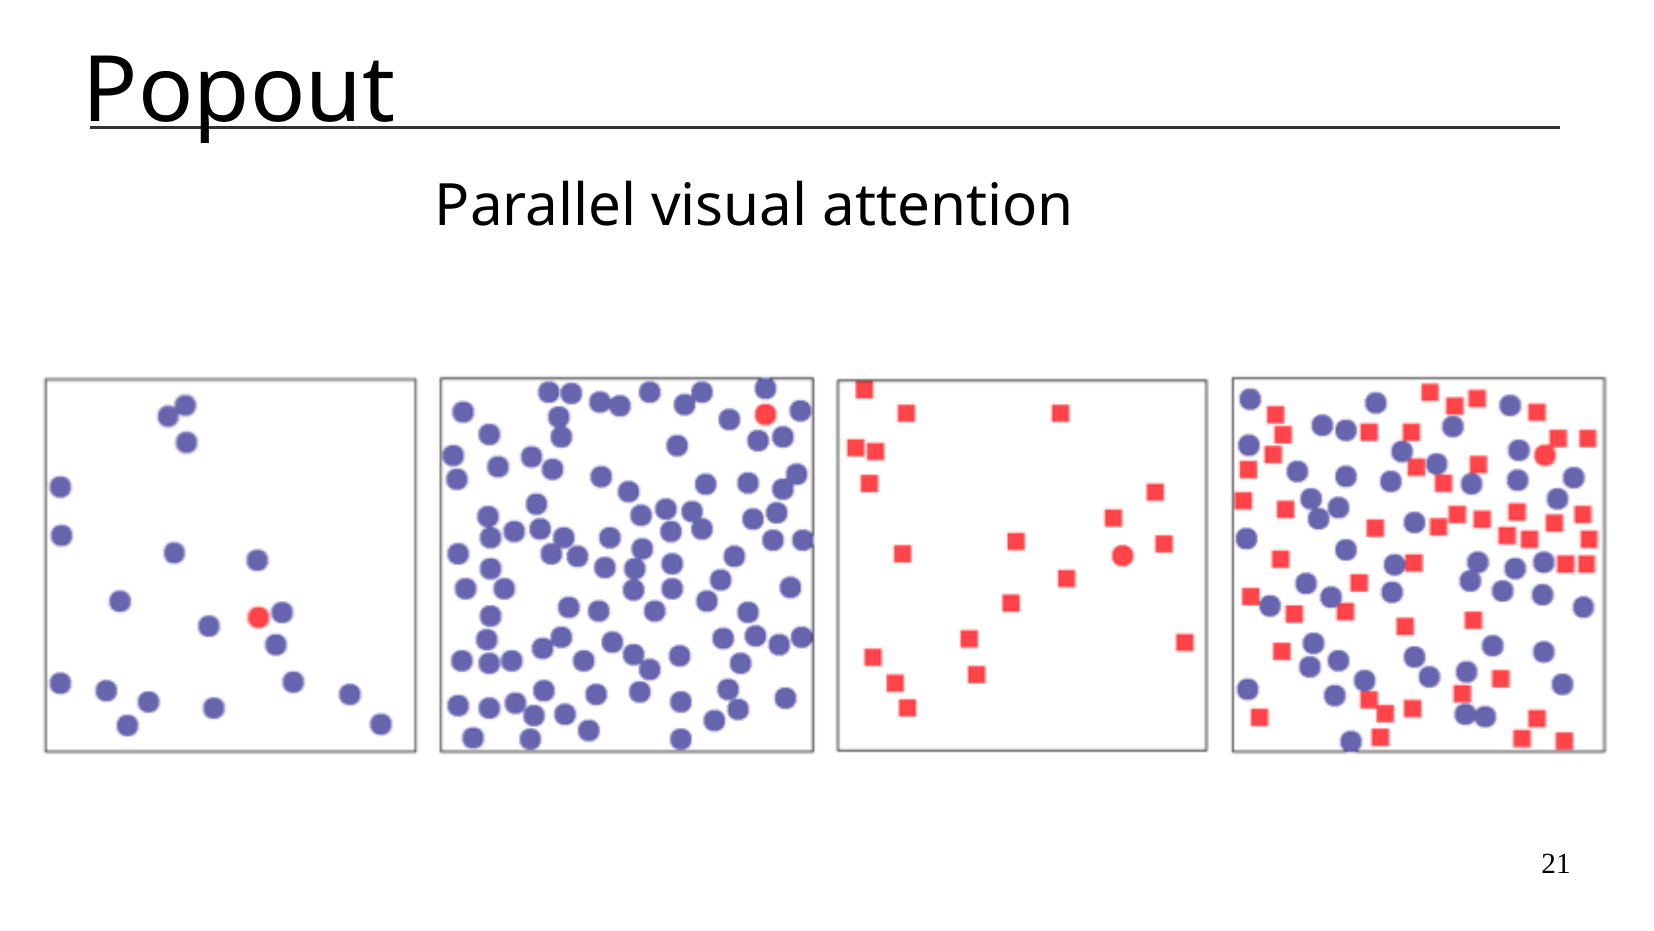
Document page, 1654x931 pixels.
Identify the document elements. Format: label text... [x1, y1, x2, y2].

title Popout [82, 32, 1571, 140]
text_box Parallel visual attention [420, 155, 1120, 242]
picture [32, 360, 1621, 766]
